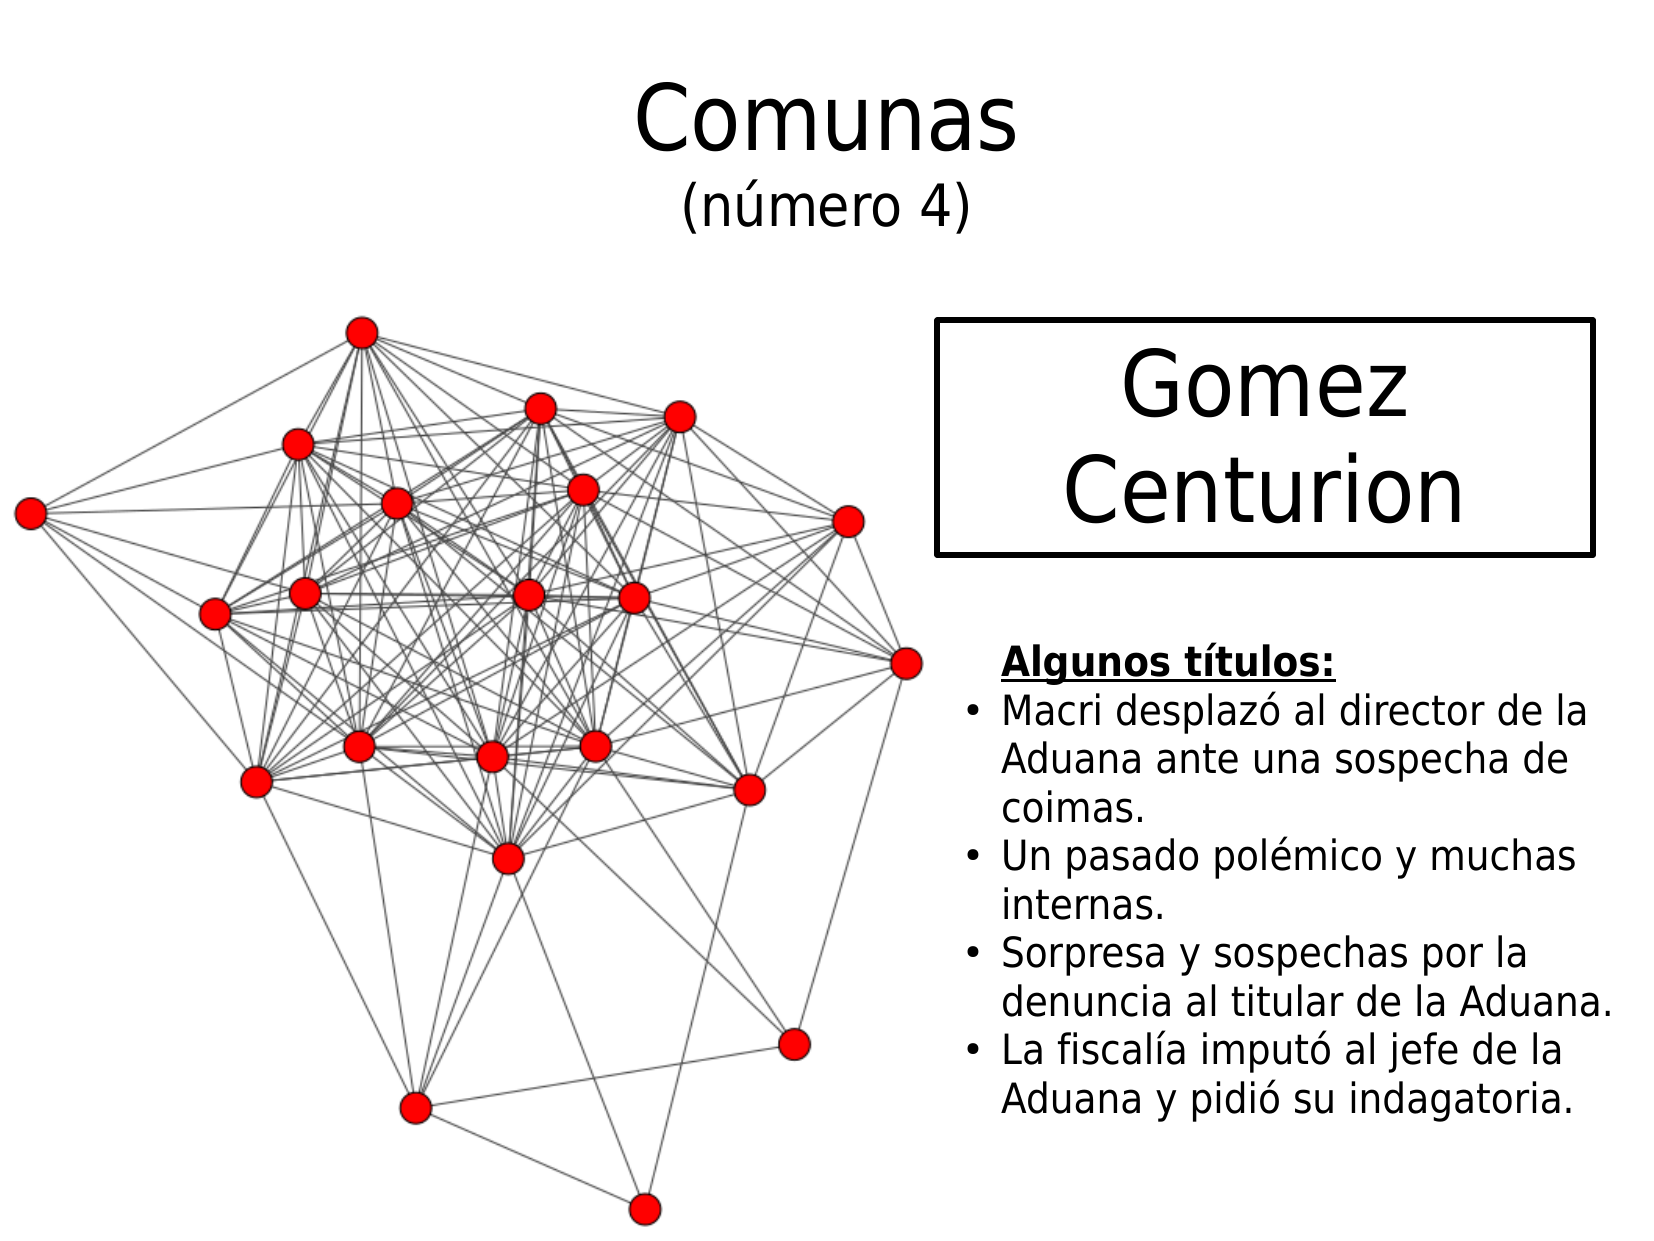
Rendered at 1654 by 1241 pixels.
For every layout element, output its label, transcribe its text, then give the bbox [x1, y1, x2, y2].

text_box Algunos títulos: Macri desplazó al director de la Aduana ante una sospecha de coimas. Un pasado polémico y muchas internas. Sorpresa y sospechas por la denuncia al titular de la Aduana. La fiscalía imputó al jefe de la Aduana y pidió su indagatoria. [950, 630, 1649, 1136]
title Comunas (número 4) [82, 31, 1571, 275]
text_box Gomez Centurion [937, 320, 1593, 556]
picture [0, 302, 938, 1241]
